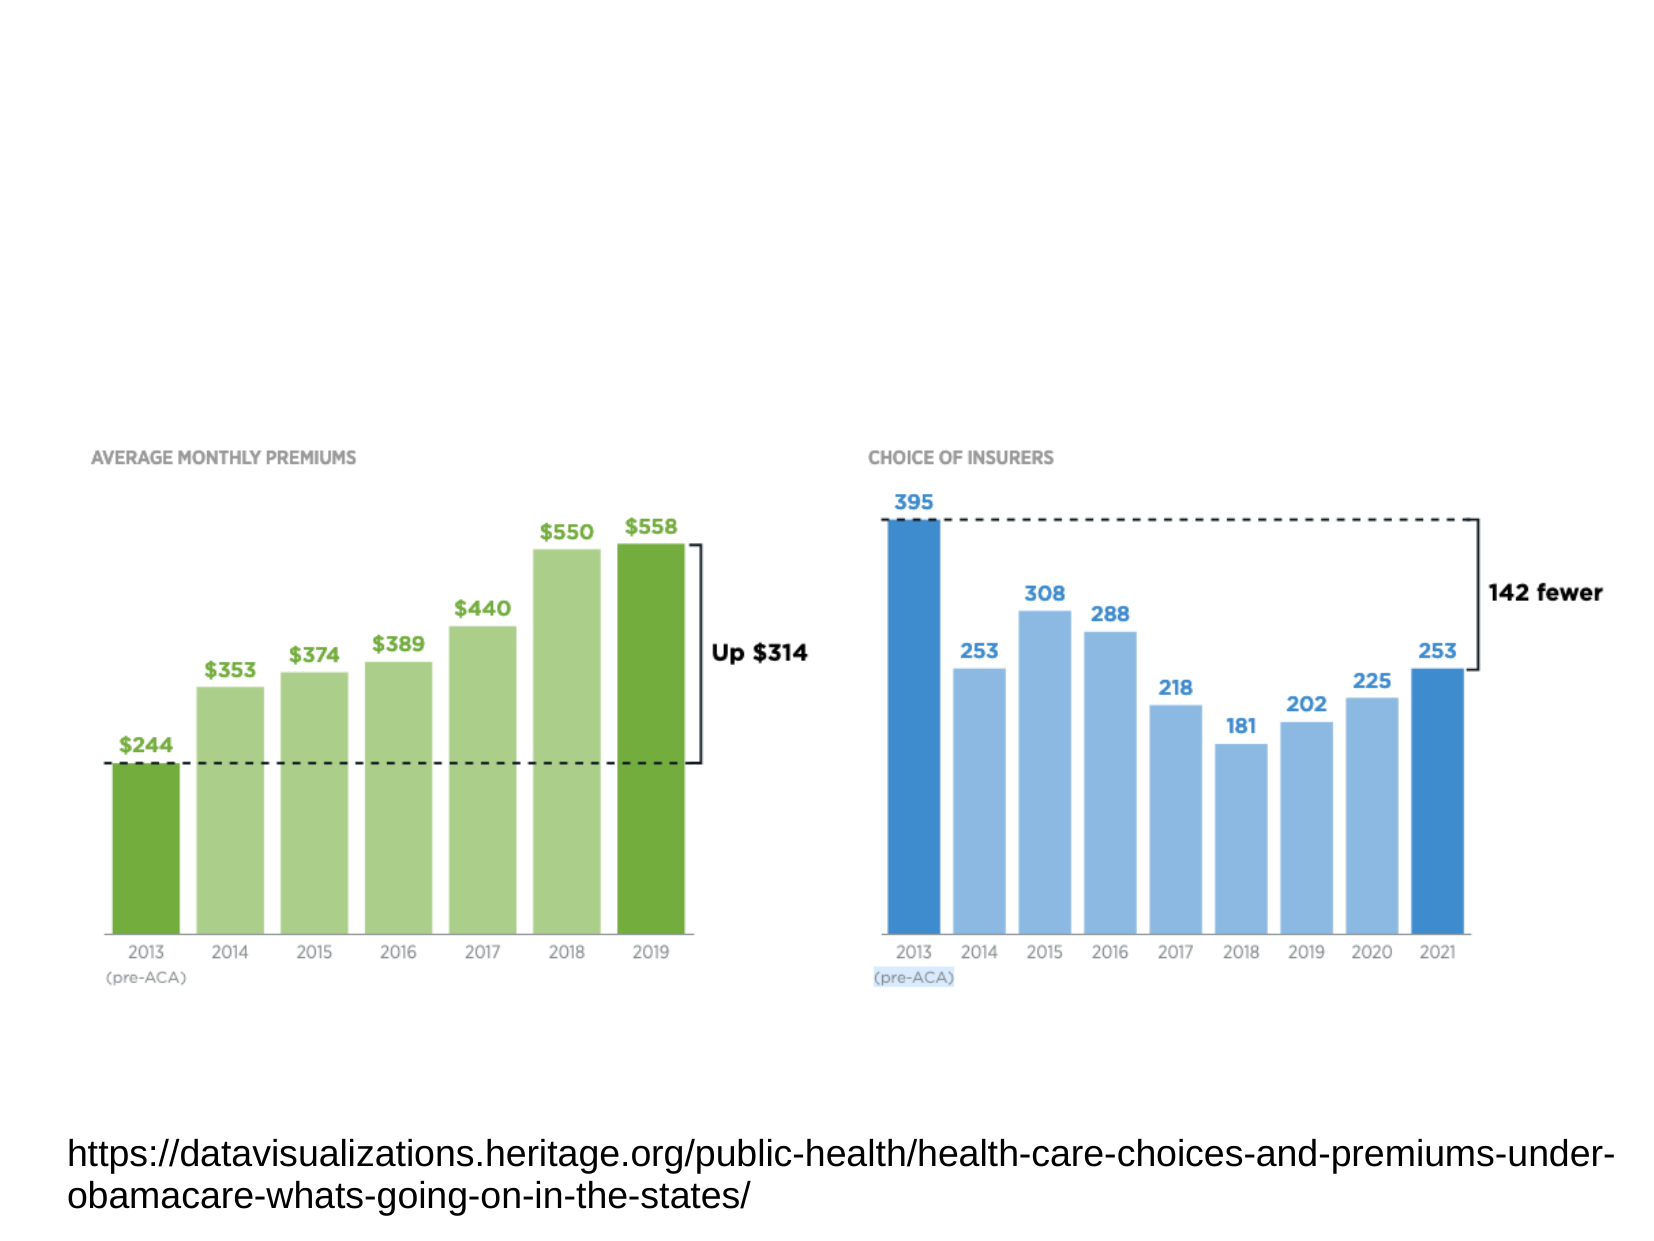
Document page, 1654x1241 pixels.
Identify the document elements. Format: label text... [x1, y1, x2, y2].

picture [8, 407, 1654, 1024]
text_box https://datavisualizations.heritage.org/public-health/health-care-choices-and-premiums-under-obamacare-whats-going-on-in-the-states/ [52, 1125, 1636, 1224]
